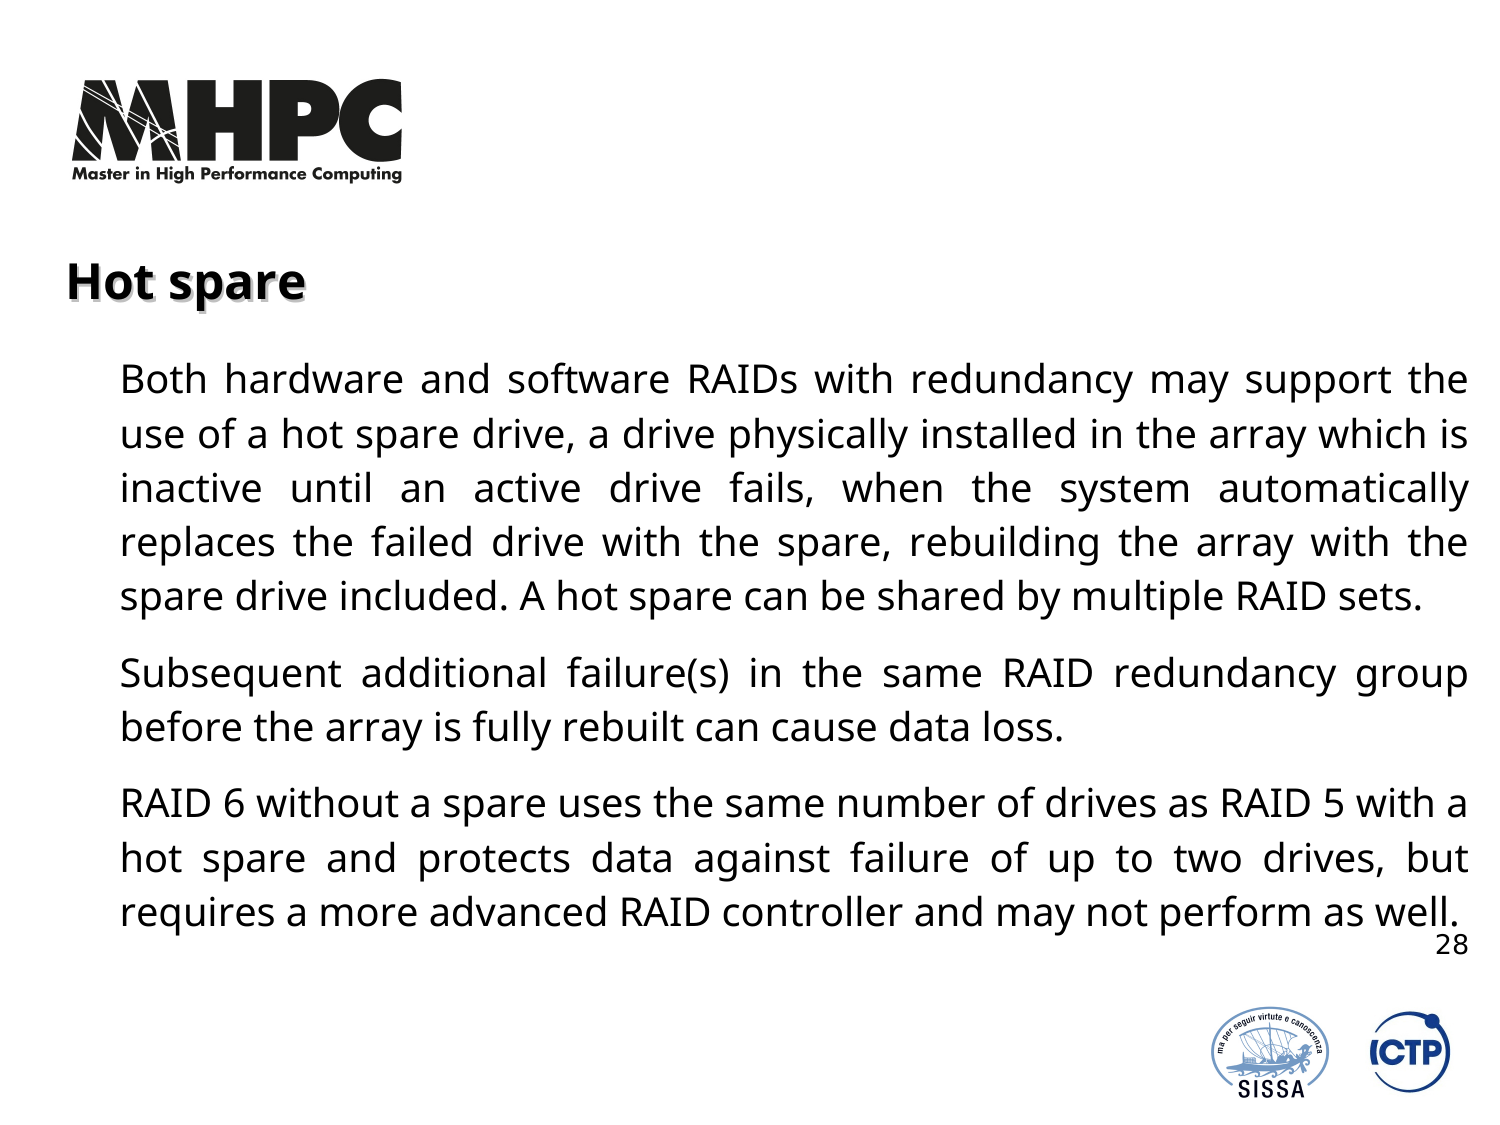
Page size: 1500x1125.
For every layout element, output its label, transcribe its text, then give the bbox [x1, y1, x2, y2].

list Both hardware and software RAIDs with redundancy may support the use of a hot spare drive, a drive physically installed in the array which is inactive until an active drive fails, when the system automatically replaces the failed drive with the spare, rebuilding the array with the spare drive included. A hot spare can be shared by multiple RAID sets. Subsequent additional failure(s) in the same RAID redundancy group before the array is fully rebuilt can cause data loss. RAID 6 without a spare uses the same number of drives as RAID 5 with a hot spare and protects data against failure of up to two drives, but requires a more advanced RAID controller and may not perform as well. [97, 351, 1470, 1025]
picture [13, 10, 1500, 1125]
title Hot spare [65, 186, 1287, 374]
